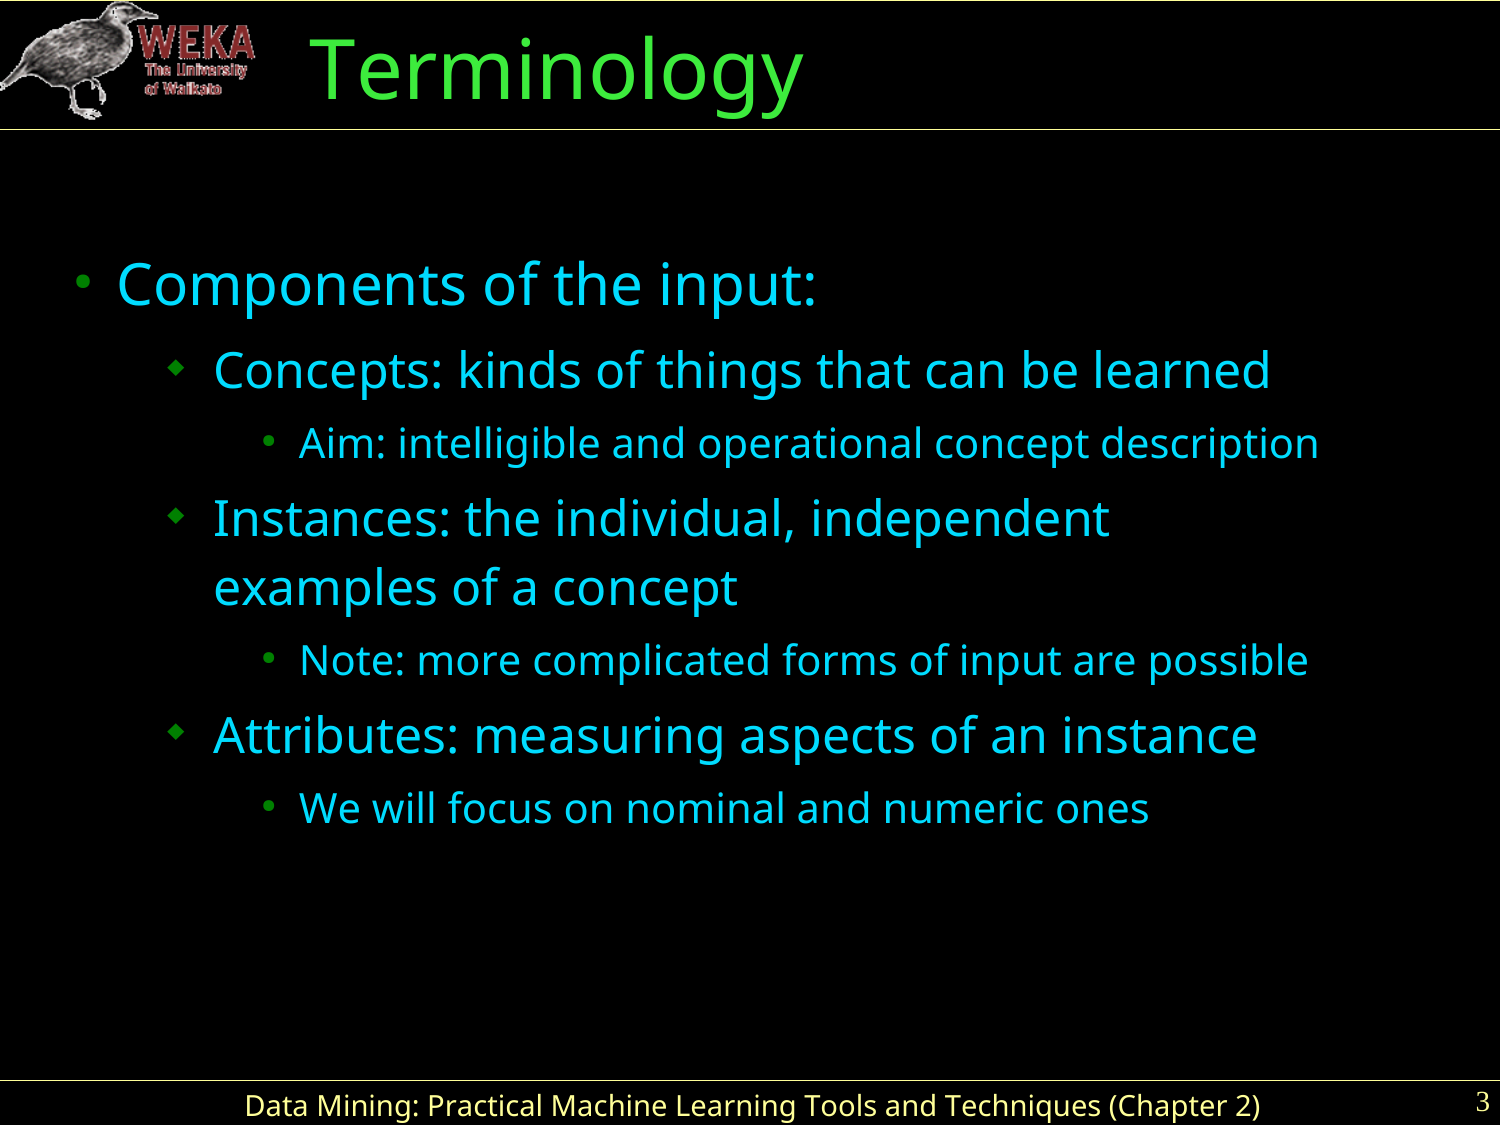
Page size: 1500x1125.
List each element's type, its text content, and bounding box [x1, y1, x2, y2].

text_box Components of the input: Concepts: kinds of things that can be learned Aim: intelligible and operational concept description Instances: the individual, independent examples of a concept Note: more complicated forms of input are possible Attributes: measuring aspects of an instance We will focus on nominal and numeric ones [59, 236, 1356, 912]
title Terminology [295, 0, 1500, 148]
picture [0, 1, 266, 129]
